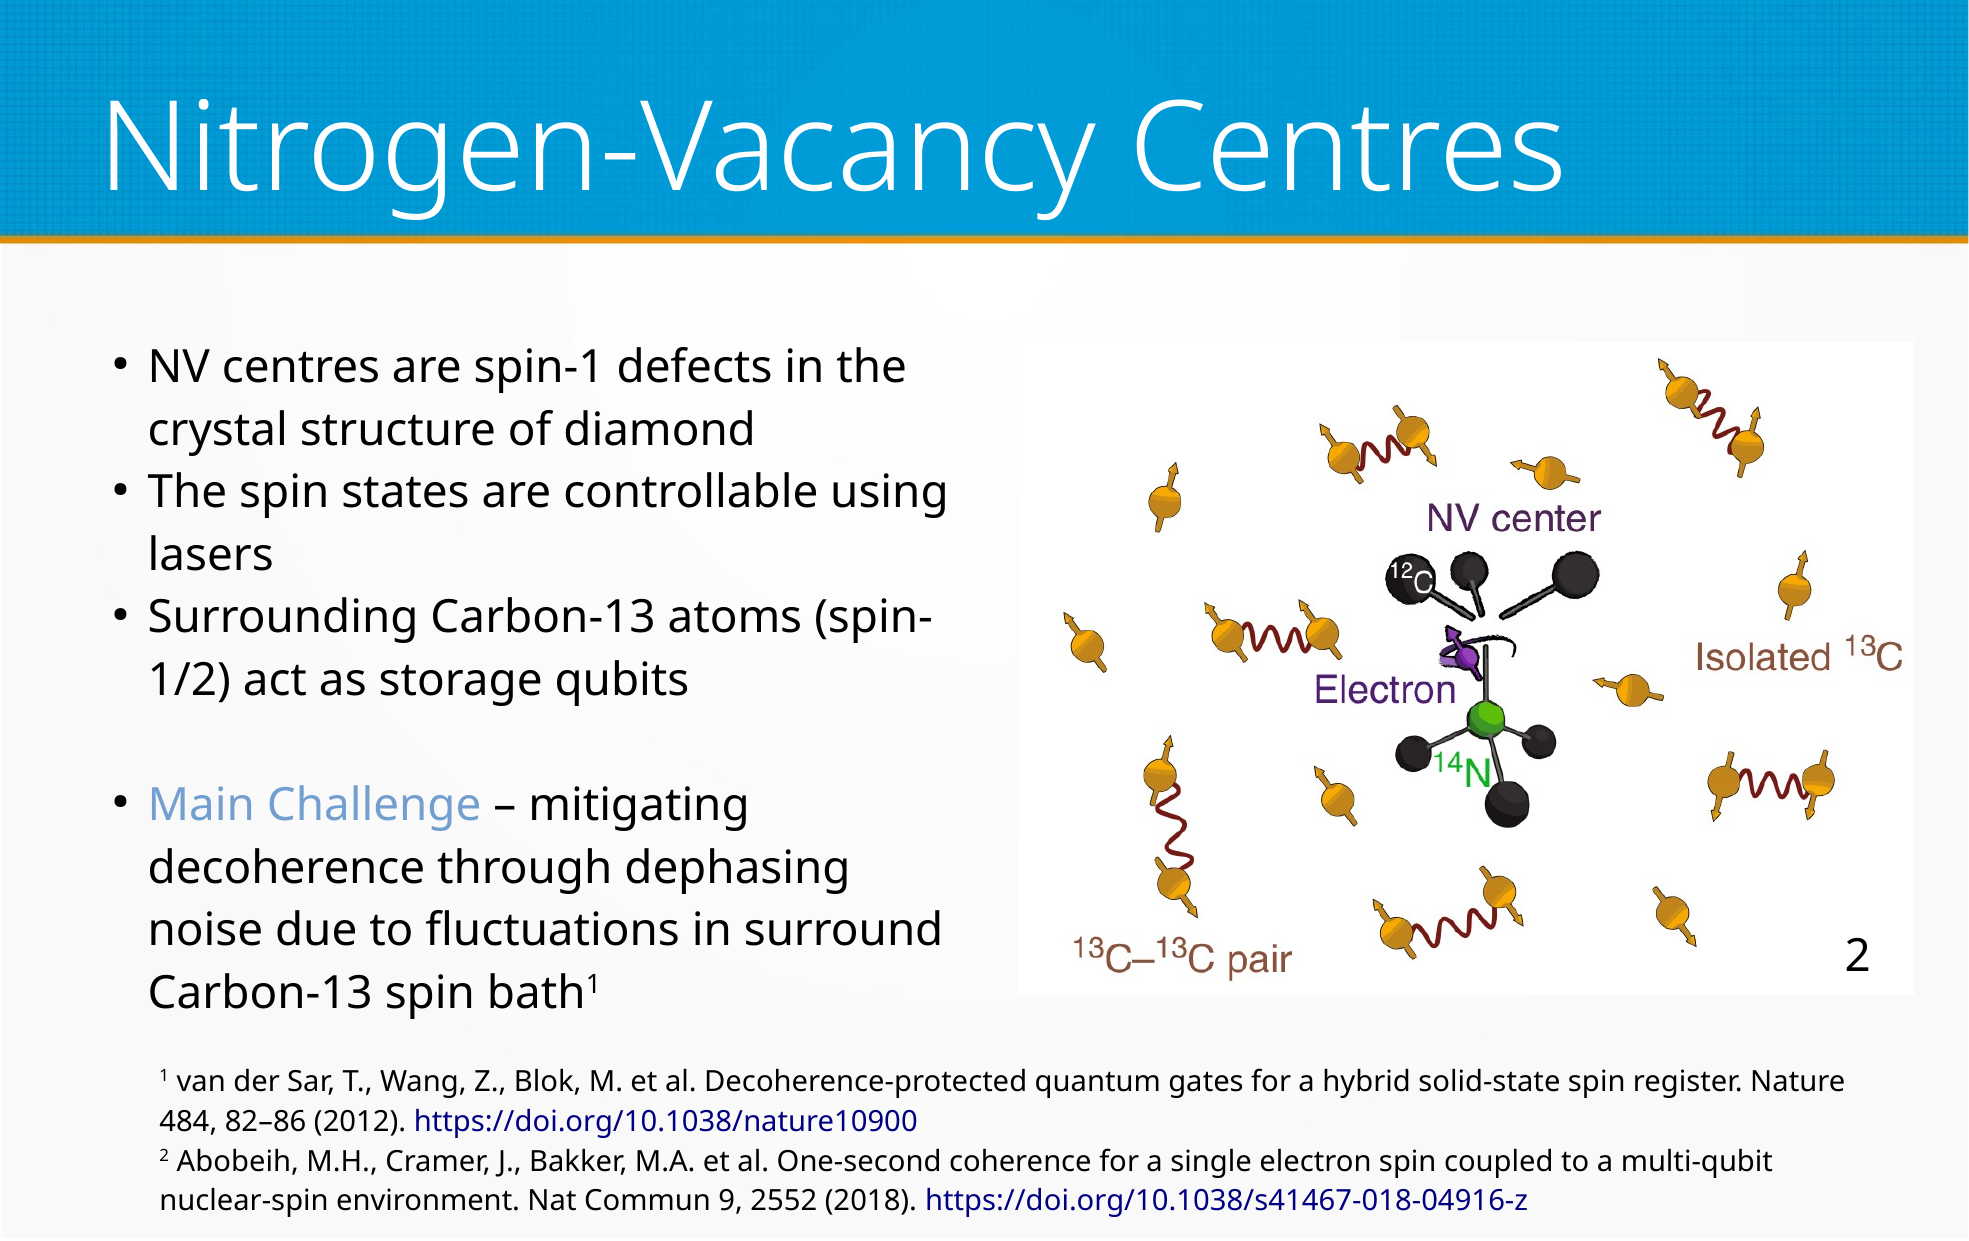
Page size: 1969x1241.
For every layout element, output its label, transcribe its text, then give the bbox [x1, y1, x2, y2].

text_box 2 [1838, 921, 1902, 987]
picture [0, 233, 1969, 1241]
text_box 1 van der Sar, T., Wang, Z., Blok, M. et al. Decoherence-protected quantum gates for a hybrid solid-state spin register. Nature 484, 82–86 (2012). https://doi.org/10.1038/nature10900 2 Abobeih, M.H., Cramer, J., Bakker, M.A. et al. One-second coherence for a single electron spin coupled to a multi-qubit nuclear-spin environment. Nat Commun 9, 2552 (2018). https://doi.org/10.1038/s41467-018-04916-z [153, 1064, 1855, 1215]
text_box NV centres are spin-1 defects in the crystal structure of diamond The spin states are controllable using lasers Surrounding Carbon-13 atoms (spin-1/2) act as storage qubits Main Challenge – mitigating decoherence through dephasing noise due to fluctuations in surround Carbon-13 spin bath1 [106, 351, 957, 1004]
title Nitrogen-Vacancy Centres [98, 19, 1870, 227]
